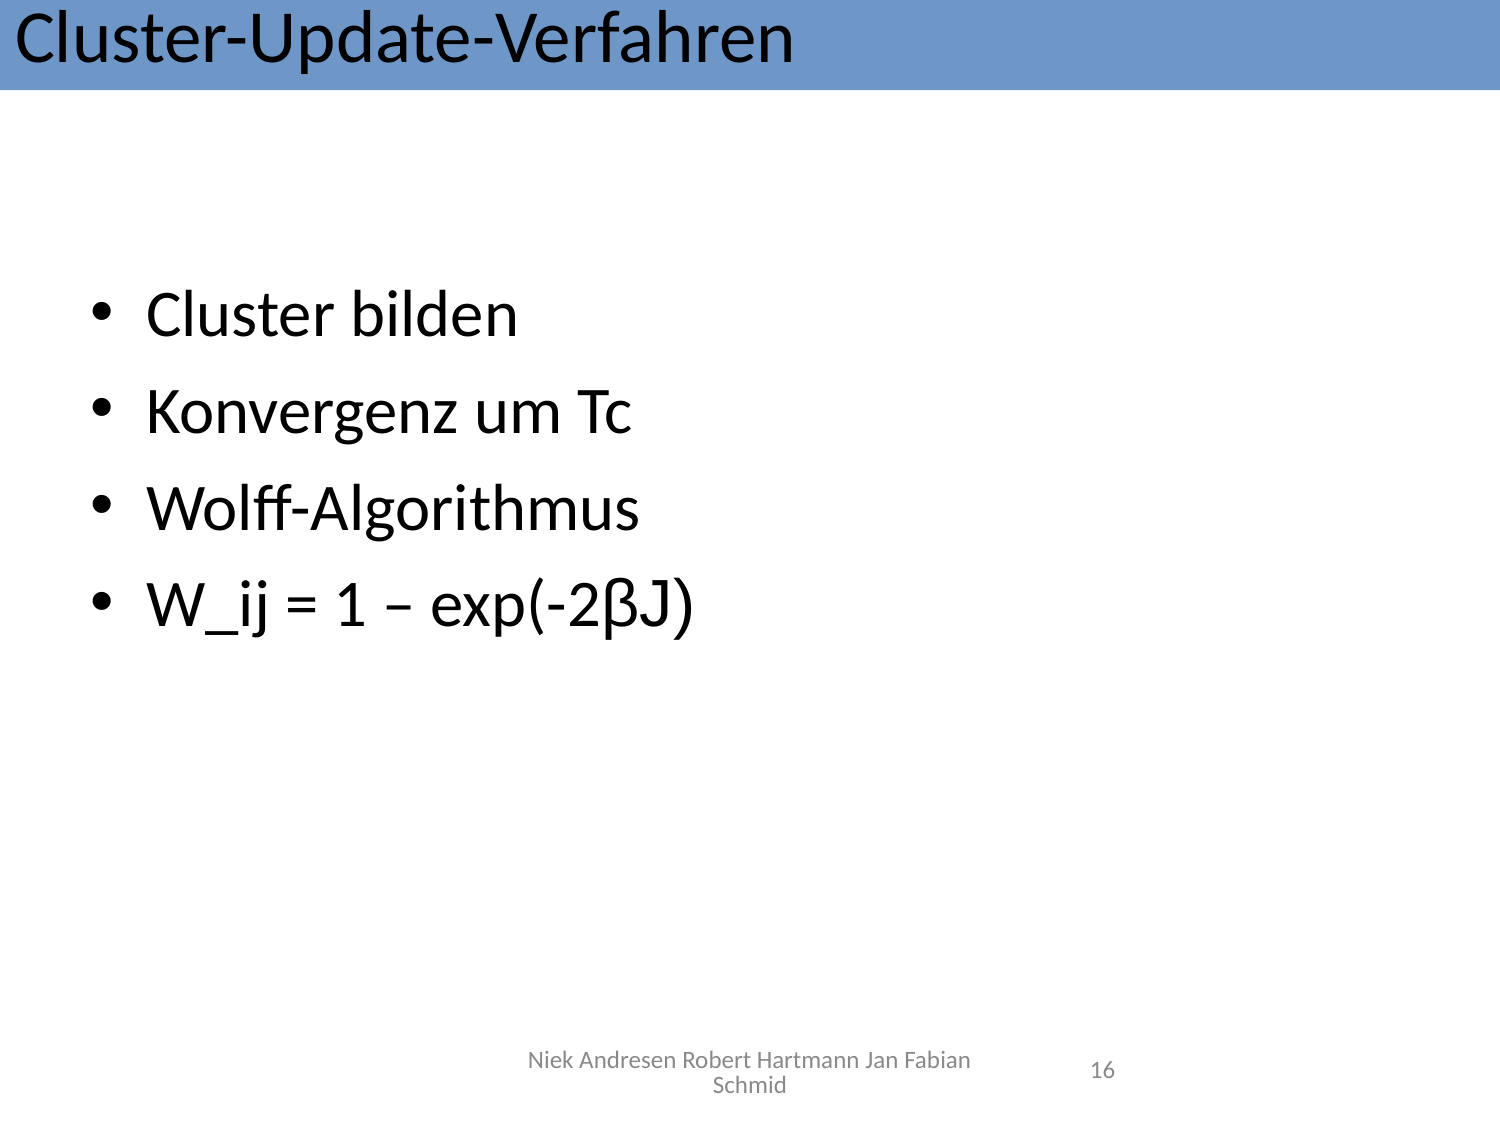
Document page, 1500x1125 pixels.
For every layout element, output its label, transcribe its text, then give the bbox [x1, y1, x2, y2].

text_box Niek Andresen Robert Hartmann Jan Fabian Schmid [512, 1042, 988, 1103]
text_box Cluster-Update-Verfahren [0, 0, 1500, 91]
list Cluster bilden Konvergenz um Tc Wolff-Algorithmus W_ij = 1 – exp(-2βJ) [75, 262, 1426, 1005]
text_box [1074, 1042, 1426, 1103]
